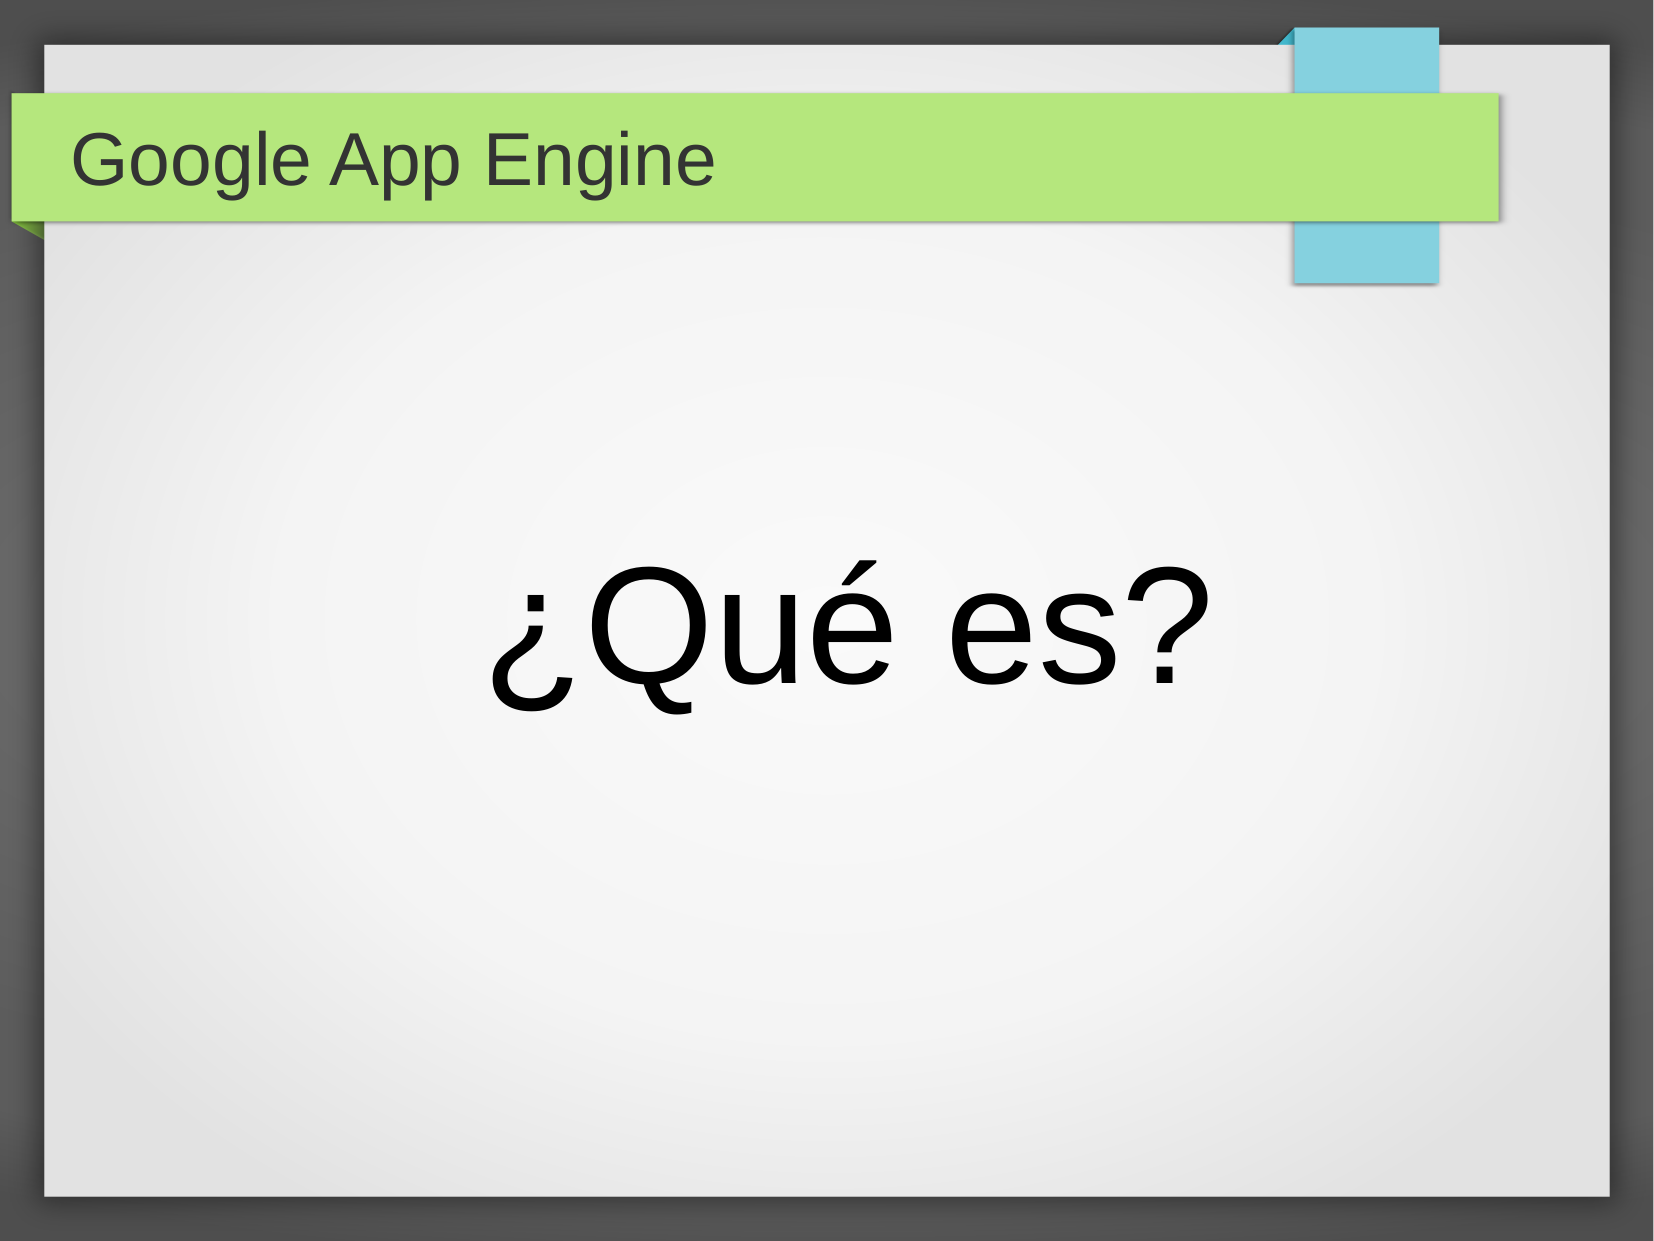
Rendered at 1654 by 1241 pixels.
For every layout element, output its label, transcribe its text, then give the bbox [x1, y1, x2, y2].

title Google App Engine [70, 106, 1229, 213]
list ¿Qué es? [82, 532, 1538, 756]
picture [0, 0, 1654, 1241]
